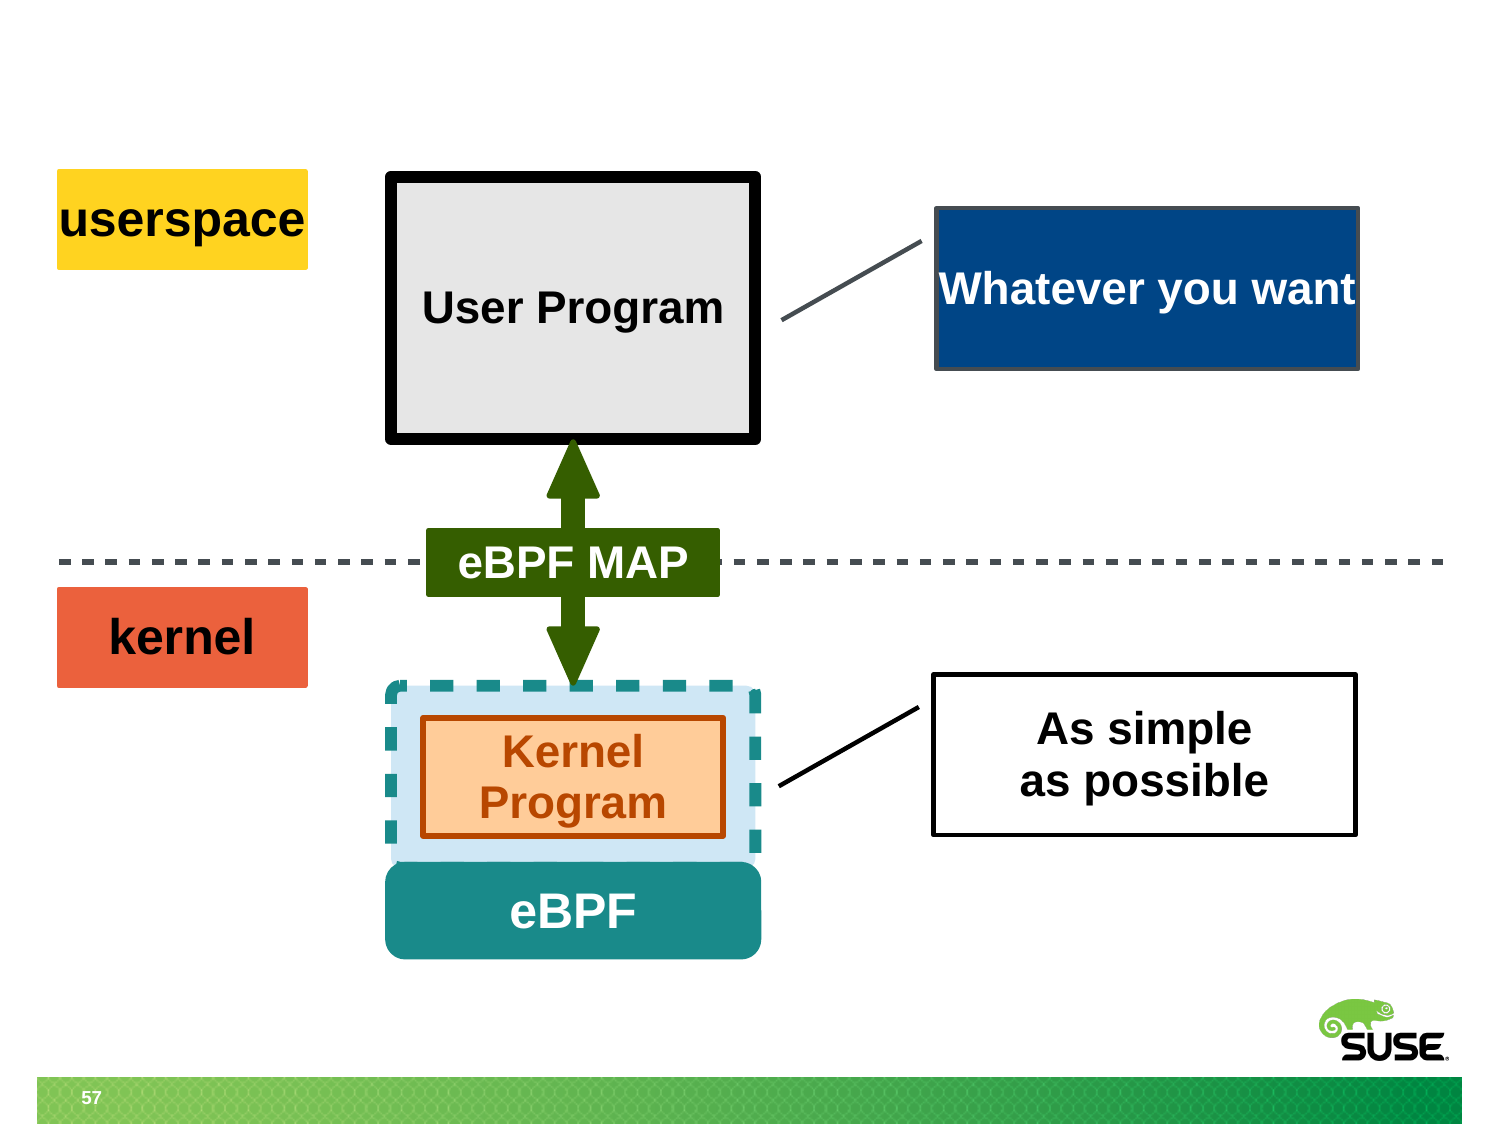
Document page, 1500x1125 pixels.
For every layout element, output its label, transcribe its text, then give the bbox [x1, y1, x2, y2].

text_box Kernel Program [423, 717, 724, 836]
text_box userspace [58, 171, 306, 268]
text_box eBPF MAP [428, 530, 718, 595]
text_box kernel [58, 589, 306, 686]
text_box eBPF [391, 867, 756, 954]
text_box User Program [391, 176, 756, 440]
picture [37, 1077, 1462, 1124]
picture [1319, 999, 1449, 1061]
text_box As simple as possible [934, 674, 1355, 835]
text_box [391, 685, 756, 868]
text_box Whatever you want [936, 208, 1358, 369]
